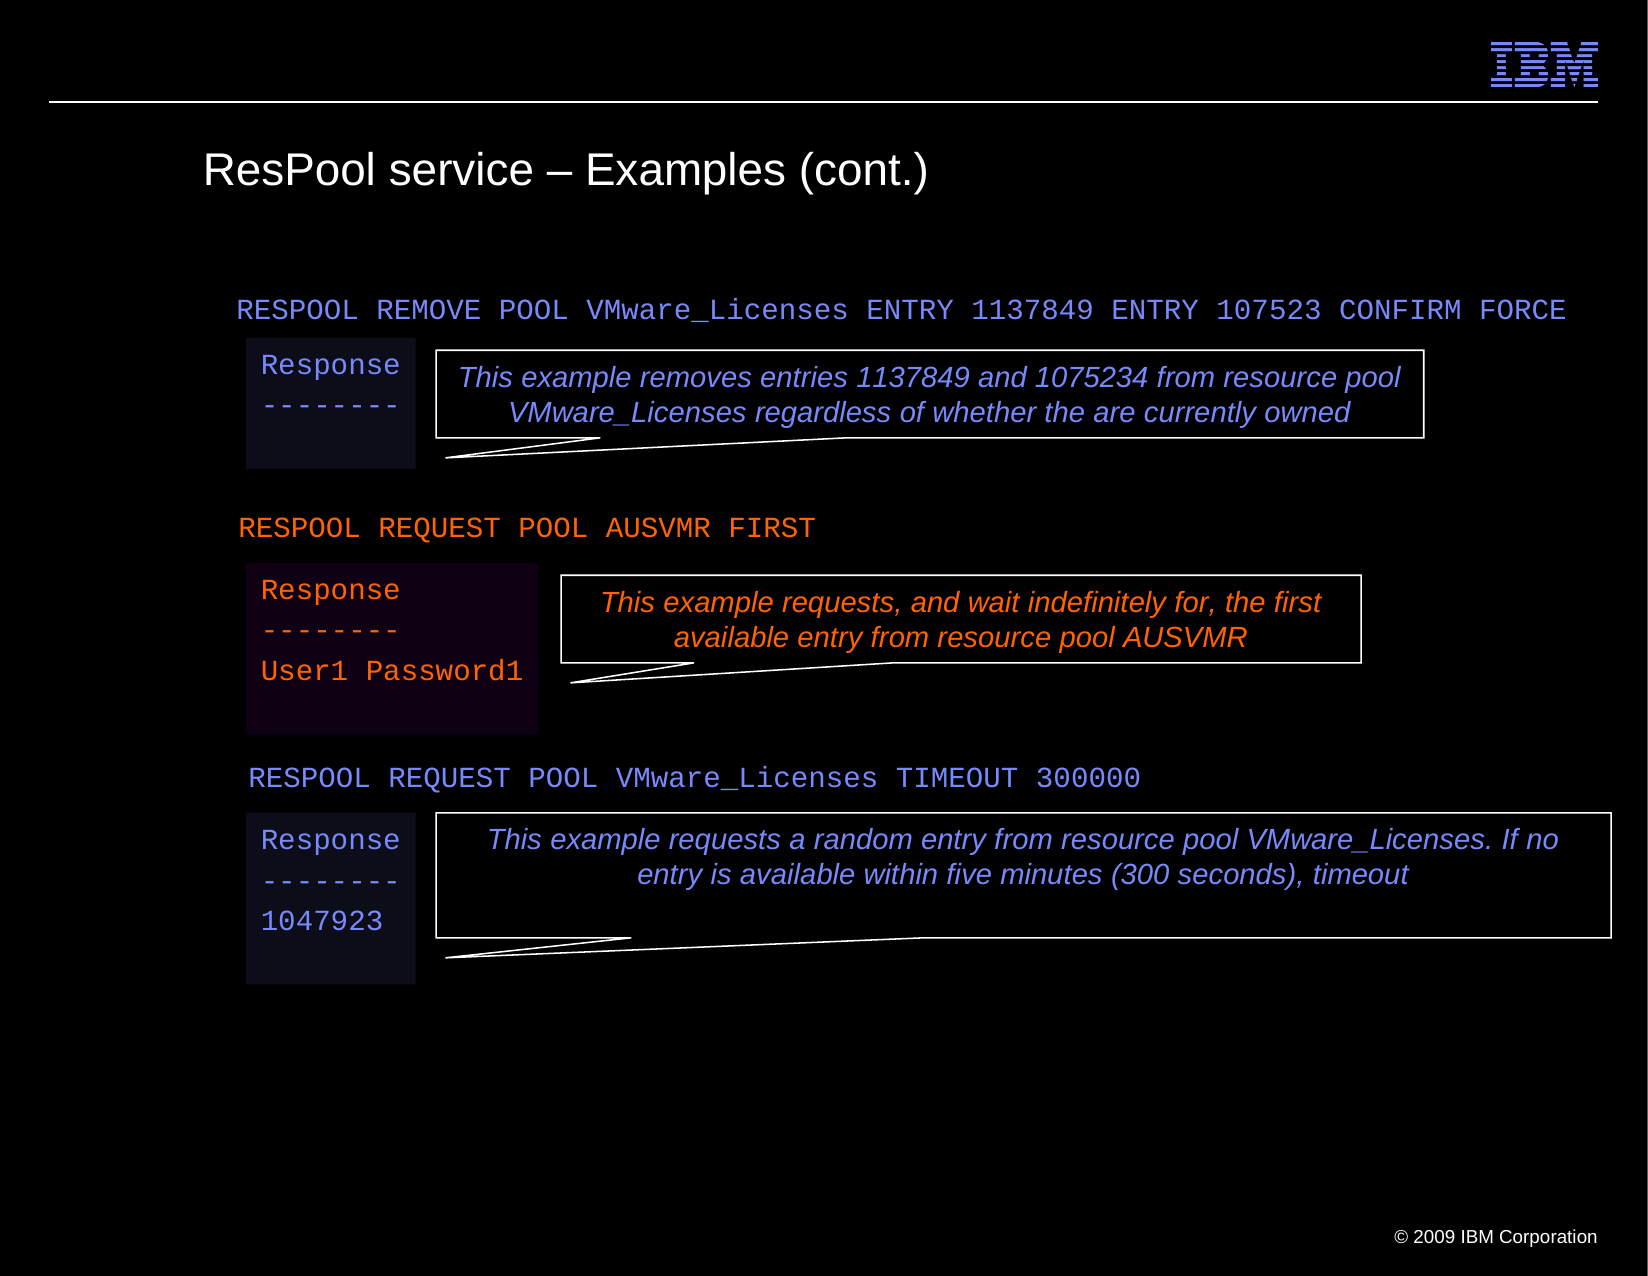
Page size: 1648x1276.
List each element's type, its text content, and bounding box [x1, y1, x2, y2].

picture [1491, 42, 1598, 87]
text_box RESPOOL REMOVE POOL VMware_Licenses ENTRY 1137849 ENTRY 107523 CONFIRM FORCE [236, 290, 1648, 326]
title ResPool service – Examples (cont.) [186, 137, 1648, 231]
text_box Response -------- User1 Password1 [246, 562, 539, 735]
text_box This example requests, and wait indefinitely for, the first available entry from resource pool AUSVMR [561, 575, 1362, 683]
text_box RESPOOL REQUEST POOL VMware_Licenses TIMEOUT 300000 [233, 750, 1156, 801]
text_box This example removes entries 1137849 and 1075234 from resource pool VMware_Licenses regardless of whether the are currently owned [436, 350, 1424, 458]
text_box Response -------- [246, 337, 416, 469]
text_box This example requests a random entry from resource pool VMware_Licenses. If no entry is available within five minutes (300 seconds), timeout [436, 812, 1612, 958]
text_box Response -------- 1047923 [246, 812, 416, 985]
text_box RESPOOL REQUEST POOL AUSVMR FIRST [223, 500, 831, 551]
